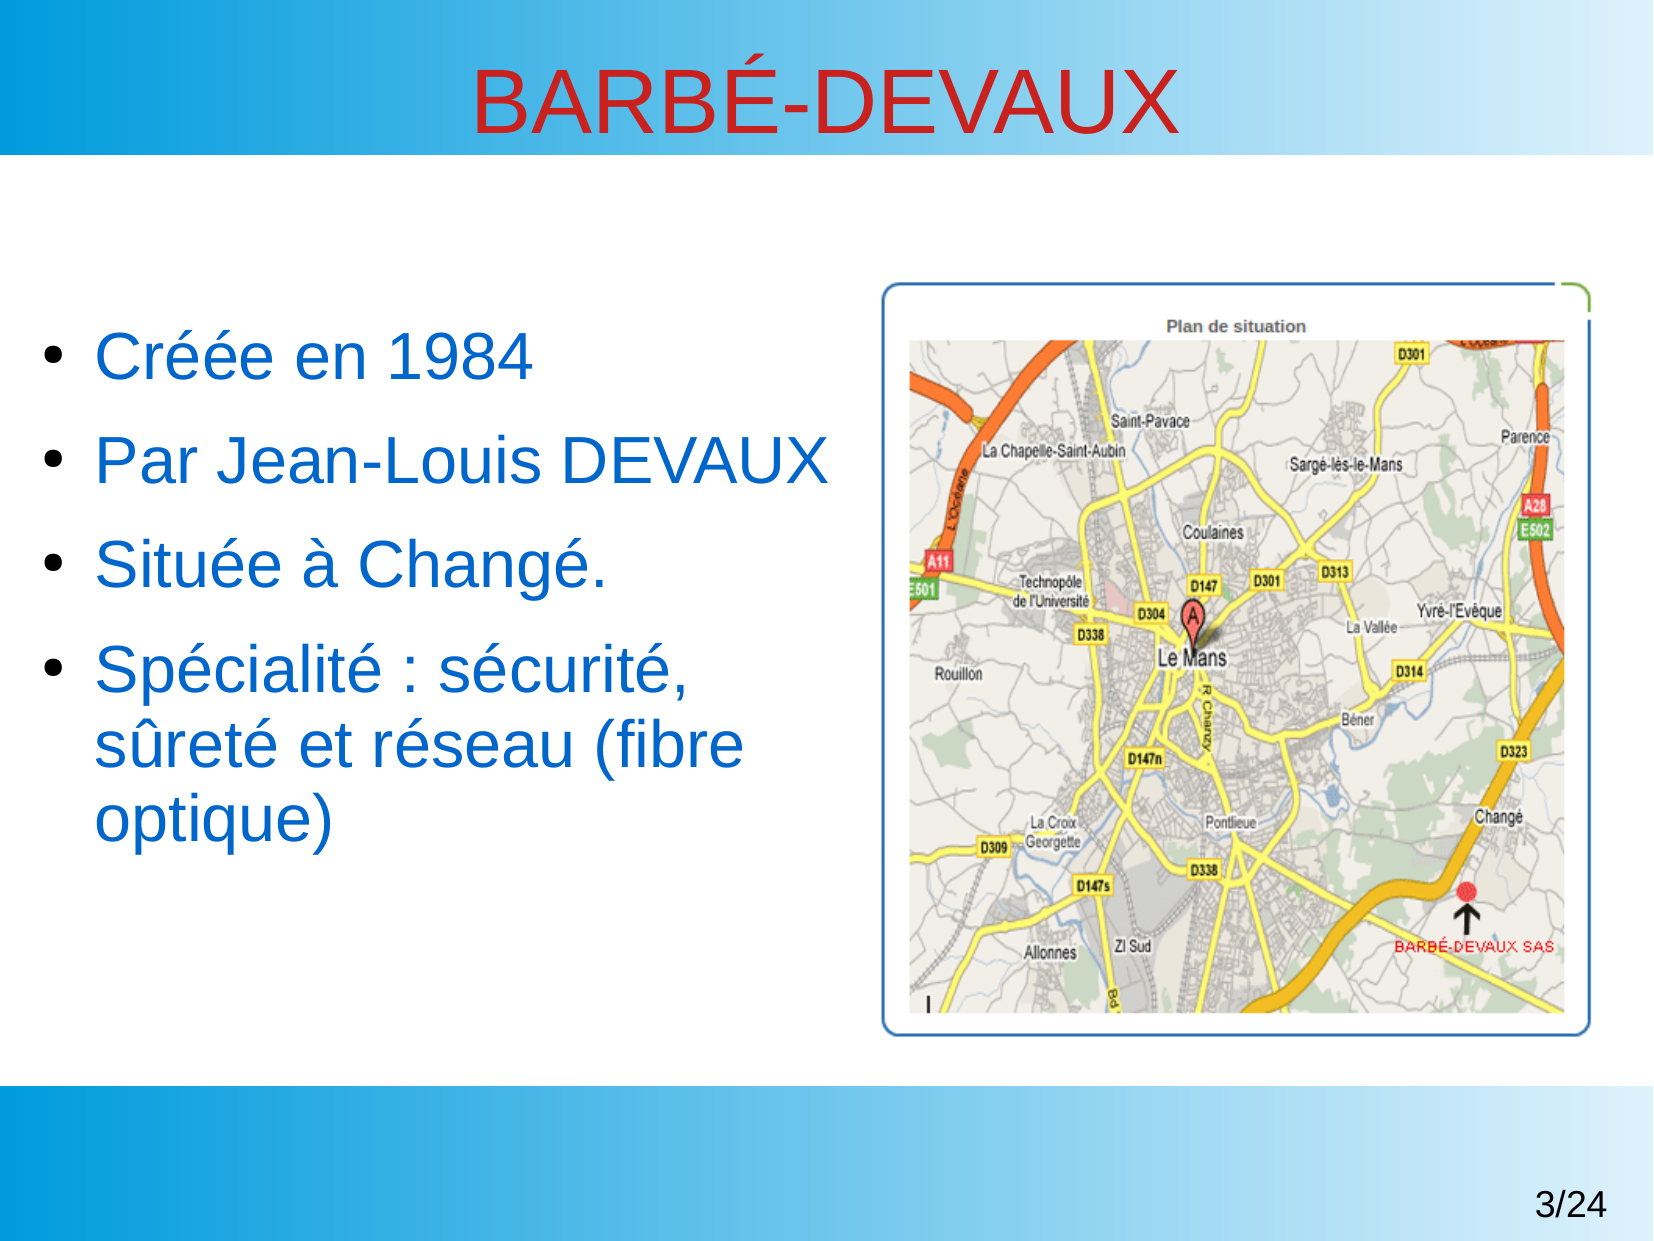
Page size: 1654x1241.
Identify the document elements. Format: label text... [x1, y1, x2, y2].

text_box <numéro>/24 [1520, 1175, 1654, 1241]
title BARBÉ-DEVAUX [82, 49, 1571, 155]
list Créée en 1984 Par Jean-Louis DEVAUX Située à Changé. Spécialité : sécurité, sûreté et réseau (fibre optique) [23, 318, 851, 827]
picture [874, 281, 1595, 1040]
